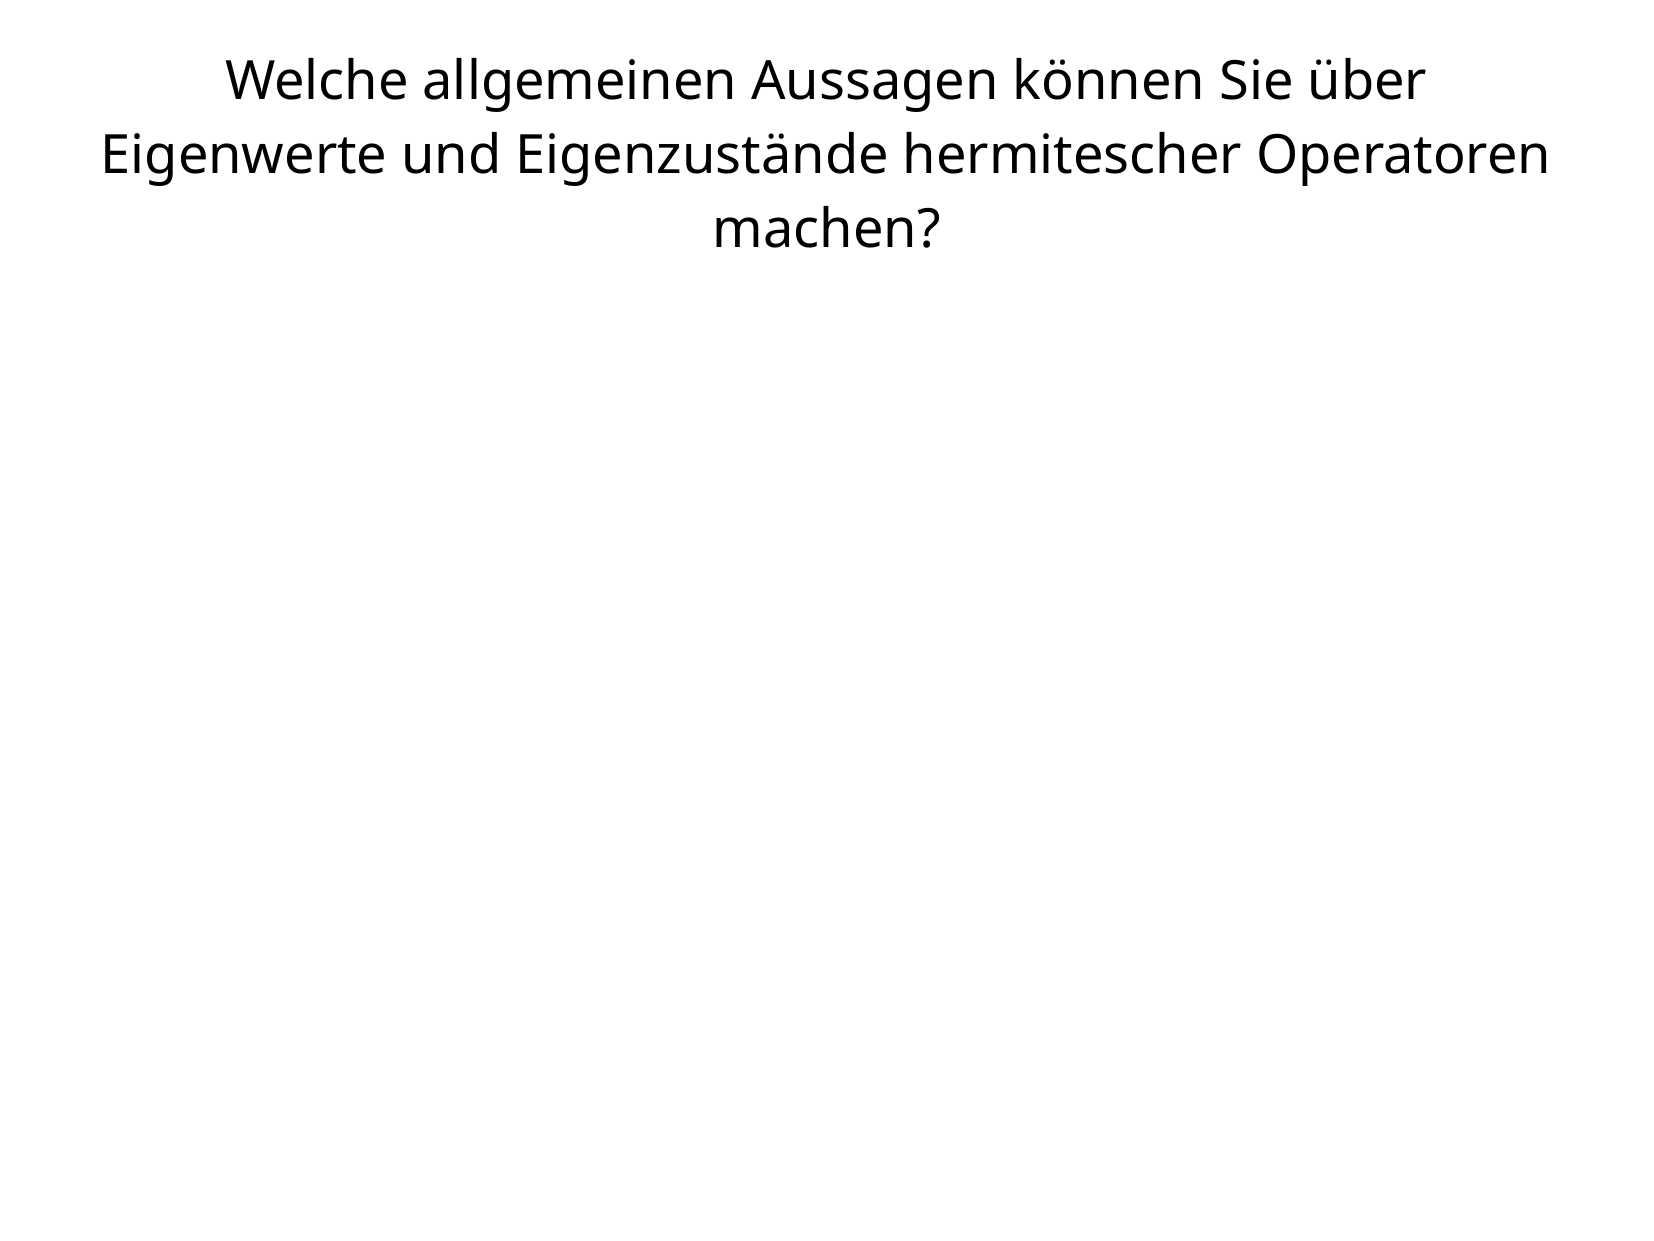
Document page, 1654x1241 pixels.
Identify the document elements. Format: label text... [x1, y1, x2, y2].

title Welche allgemeinen Aussagen können Sie über Eigenwerte und Eigenzustände hermitescher Operatoren machen? [82, 49, 1571, 257]
